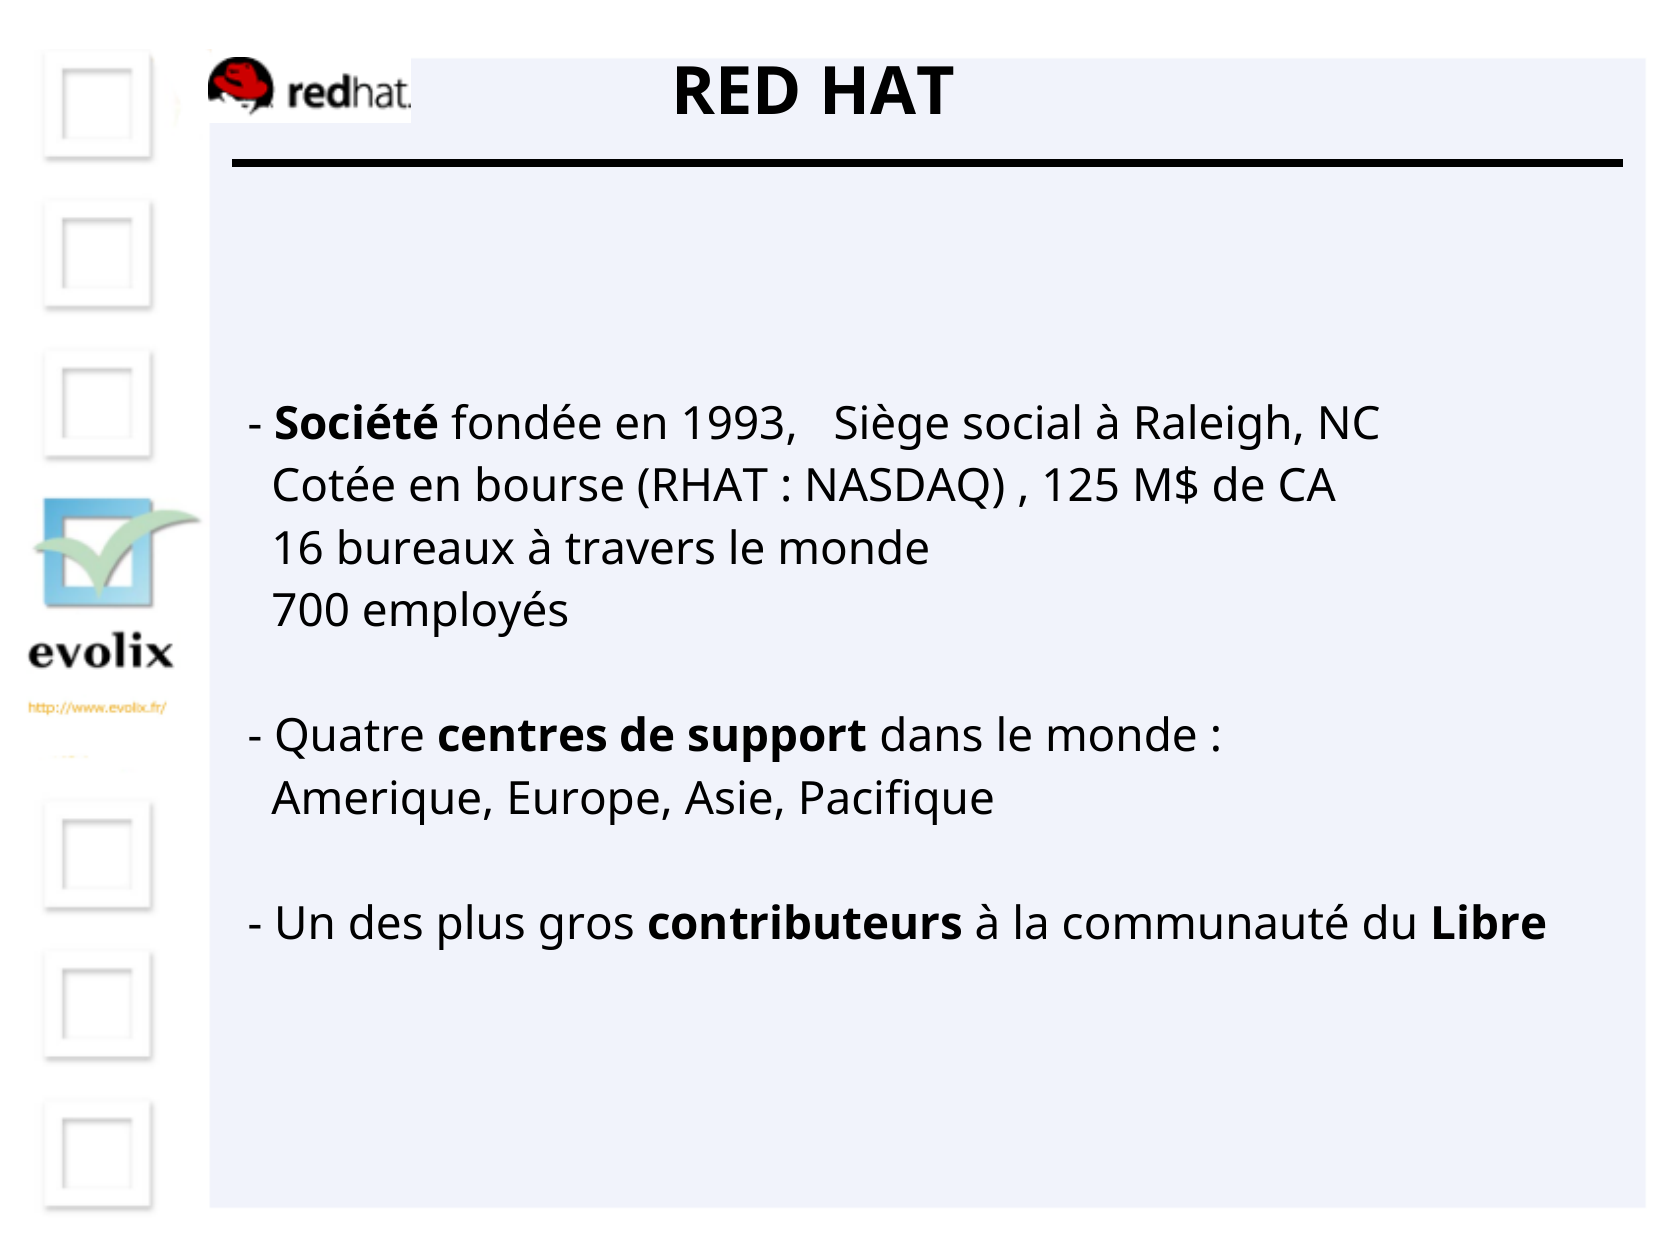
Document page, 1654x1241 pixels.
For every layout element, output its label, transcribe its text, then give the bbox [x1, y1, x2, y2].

picture [0, 49, 1654, 1218]
subtitle - Société fondée en 1993, Siège social à Raleigh, NC Cotée en bourse (RHAT : NASDAQ) , 125 M$ de CA 16 bureaux à travers le monde 700 employés - Quatre centres de support dans le monde : Amerique, Europe, Asie, Pacifique - Un des plus gros contributeurs à la communauté du Libre [212, 191, 1654, 1215]
picture [208, 57, 411, 123]
title RED HAT [22, 27, 1604, 151]
